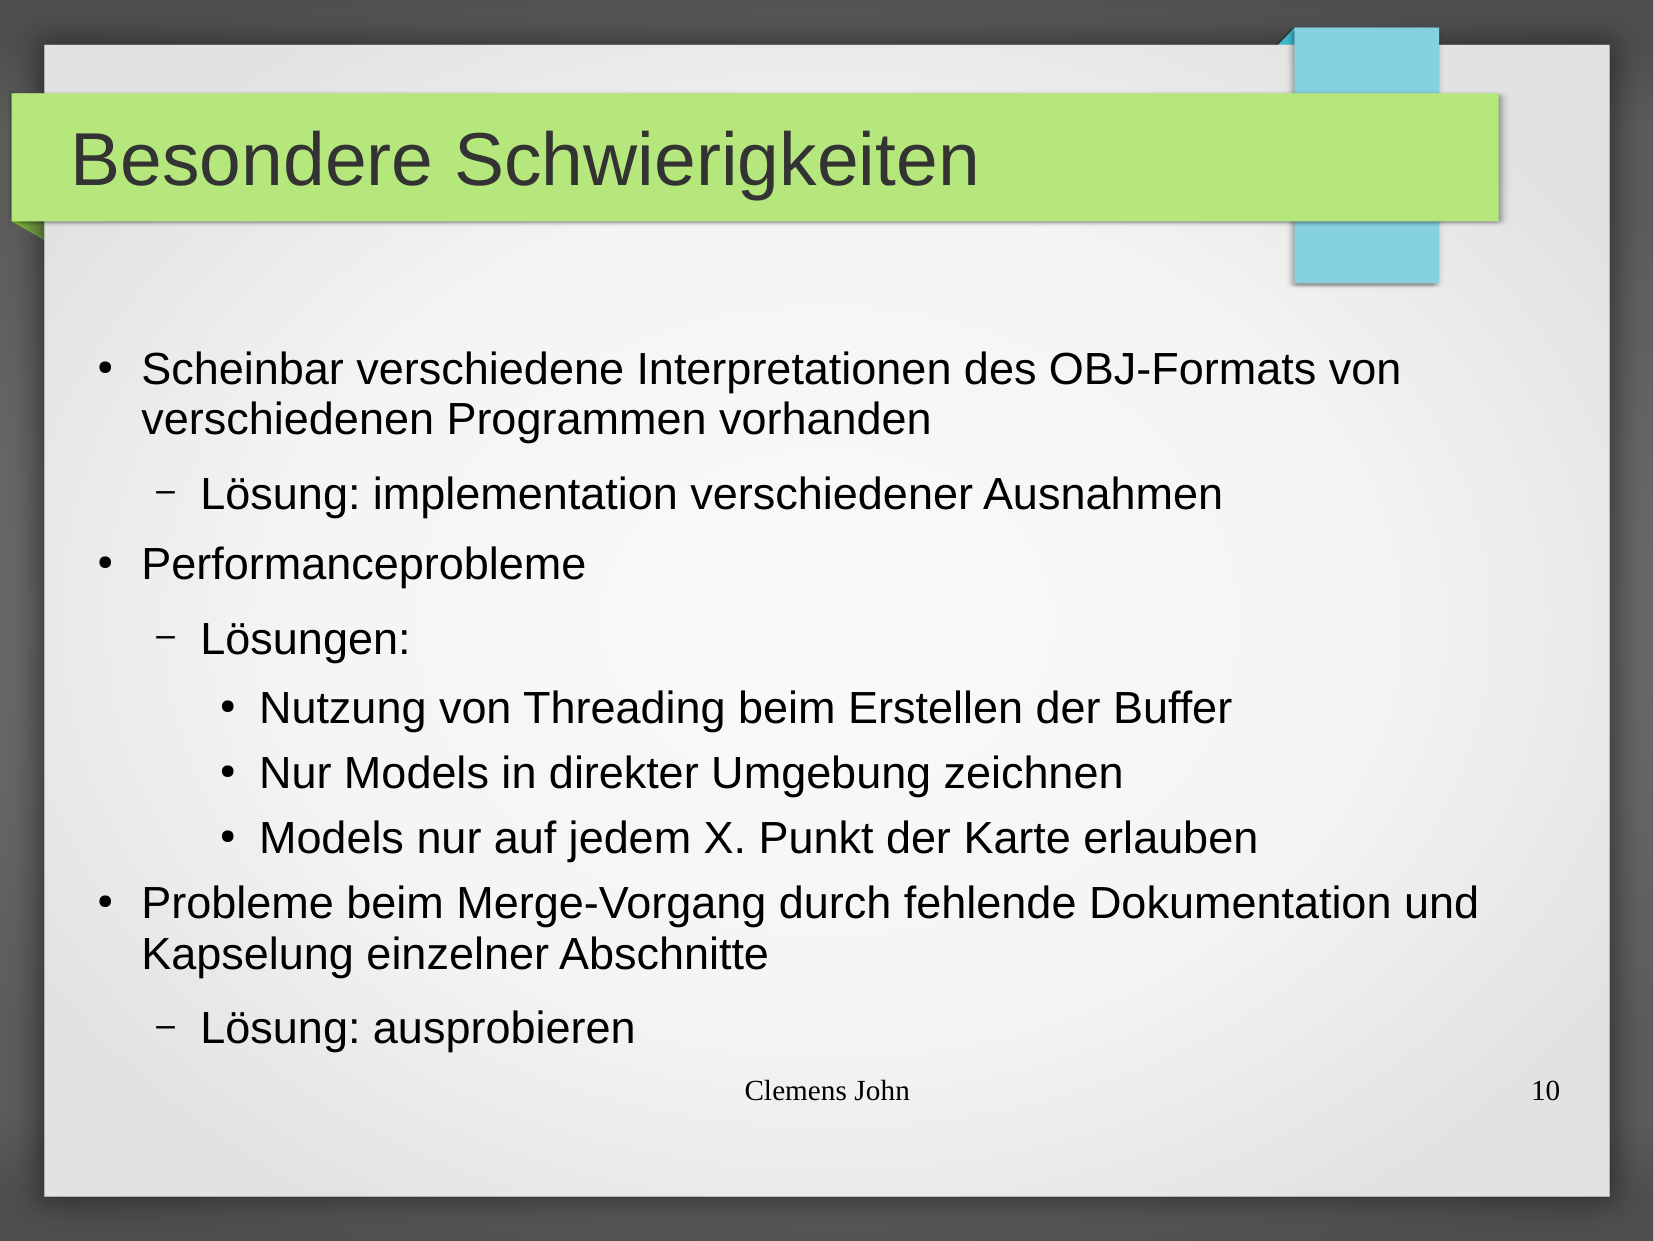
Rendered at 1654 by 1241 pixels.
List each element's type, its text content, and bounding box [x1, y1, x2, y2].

title Besondere Schwierigkeiten [70, 106, 1229, 213]
picture [0, 0, 1654, 1241]
list Scheinbar verschiedene Interpretationen des OBJ-Formats von verschiedenen Programmen vorhanden Lösung: implementation verschiedener Ausnahmen Performanceprobleme Lösungen: Nutzung von Threading beim Erstellen der Buffer Nur Models in direkter Umgebung zeichnen Models nur auf jedem X. Punkt der Karte erlauben Probleme beim Merge-Vorgang durch fehlende Dokumentation und Kapselung einzelner Abschnitte Lösung: ausprobieren [82, 343, 1538, 1063]
